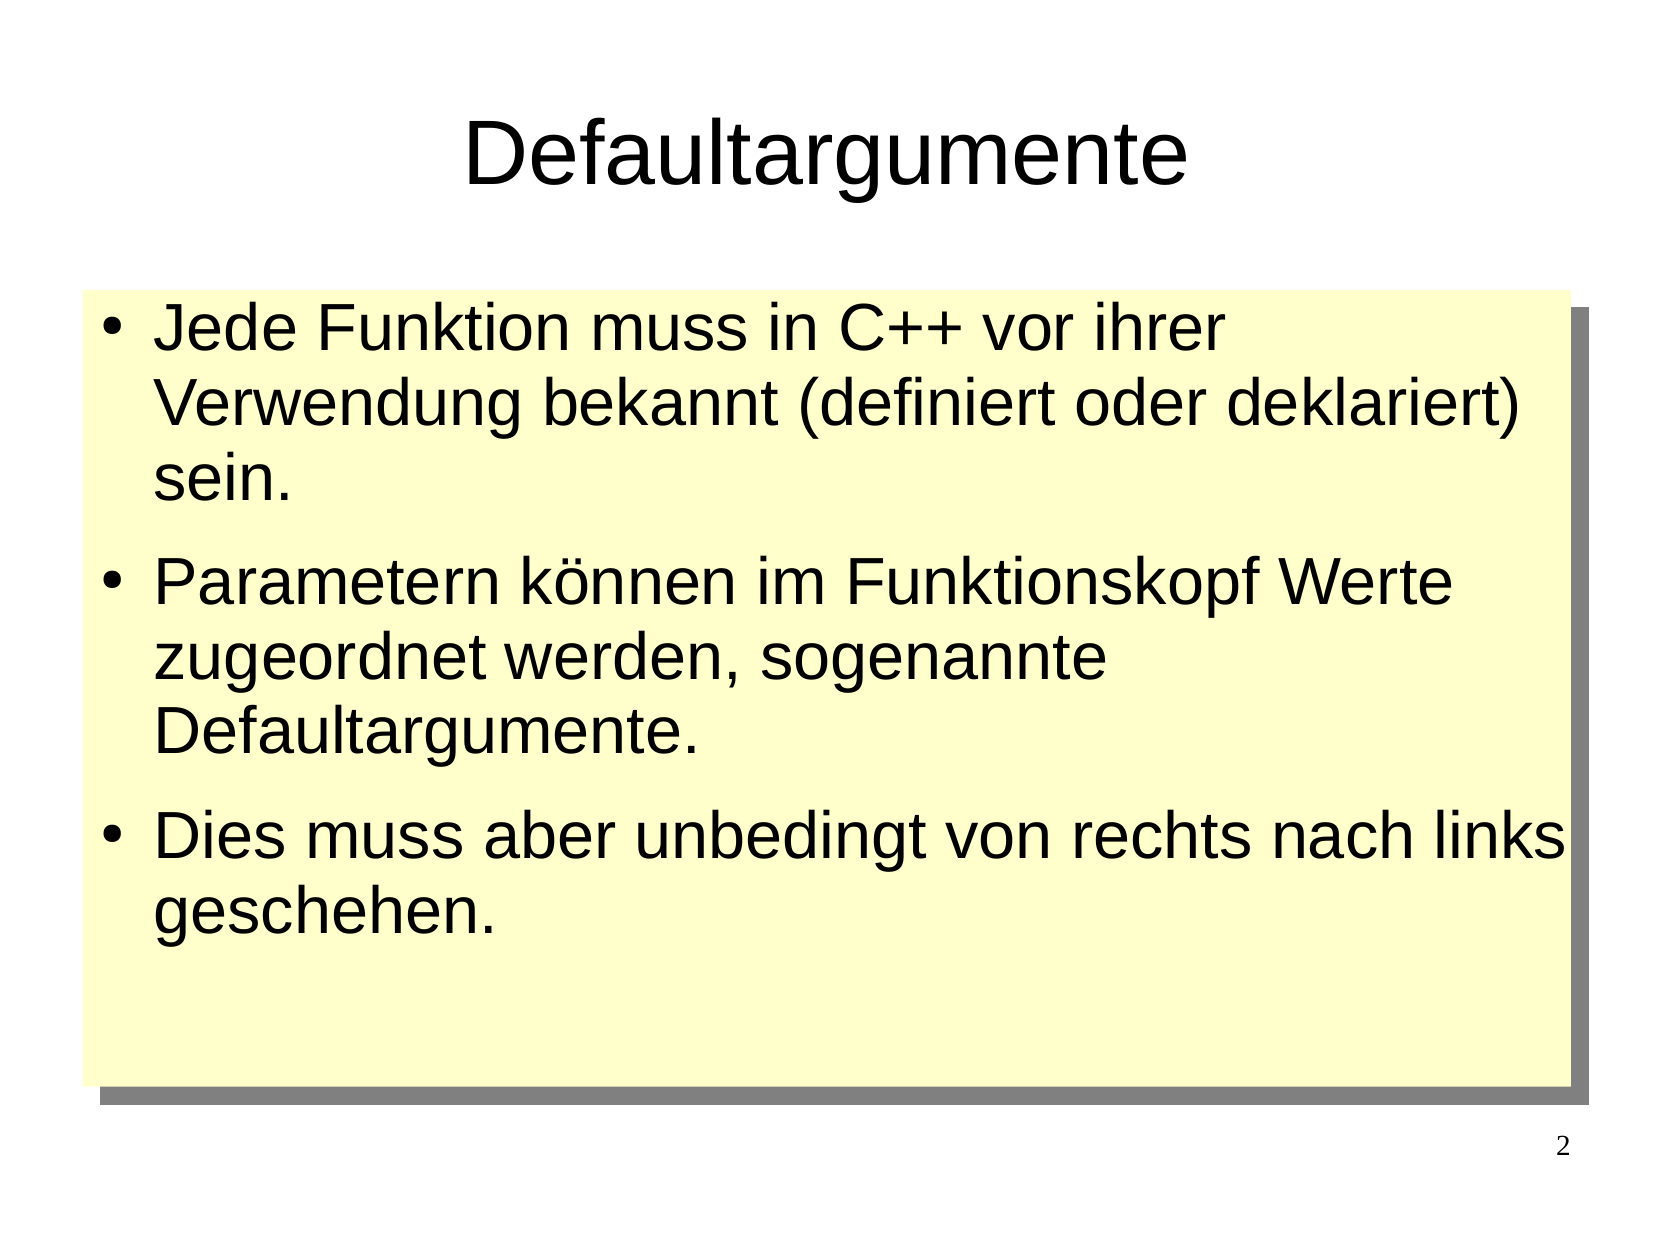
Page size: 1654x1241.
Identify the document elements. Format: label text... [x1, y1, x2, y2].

list Jede Funktion muss in C++ vor ihrer Verwendung bekannt (definiert oder deklariert) sein. Parametern können im Funktionskopf Werte zugeordnet werden, sogenannte Defaultargumente. Dies muss aber unbedingt von rechts nach links geschehen. [82, 290, 1571, 1087]
title Defaultargumente [82, 49, 1571, 257]
